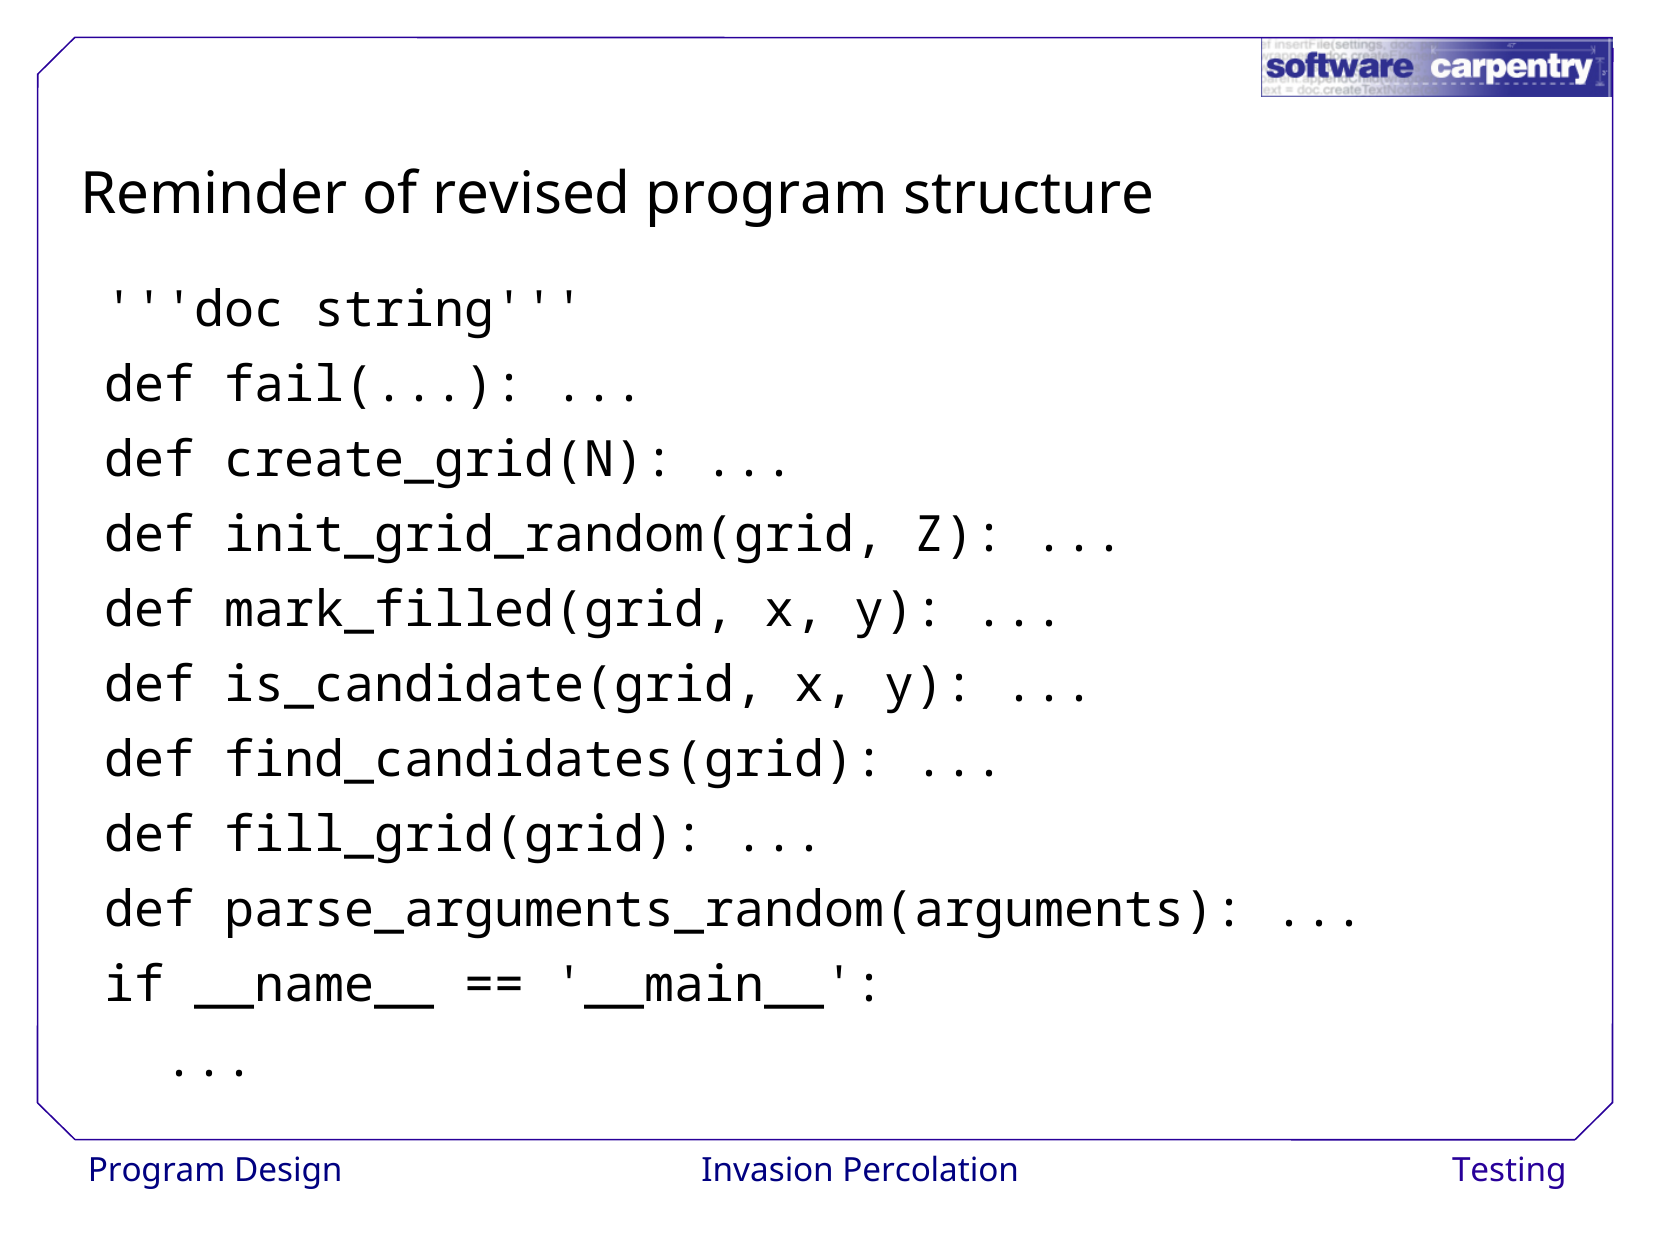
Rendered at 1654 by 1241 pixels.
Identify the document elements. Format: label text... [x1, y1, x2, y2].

picture [1261, 39, 1613, 97]
text_box Reminder of revised program structure [65, 112, 1319, 233]
text_box '''doc string''' def fail(...): ... def create_grid(N): ... def init_grid_random(grid, Z): ... def mark_filled(grid, x, y): ... def is_candidate(grid, x, y): ... def find_candidates(grid): ... def fill_grid(grid): ... def parse_arguments_random(arguments): ... if __name__ == '__main__': ... [89, 253, 1508, 1093]
